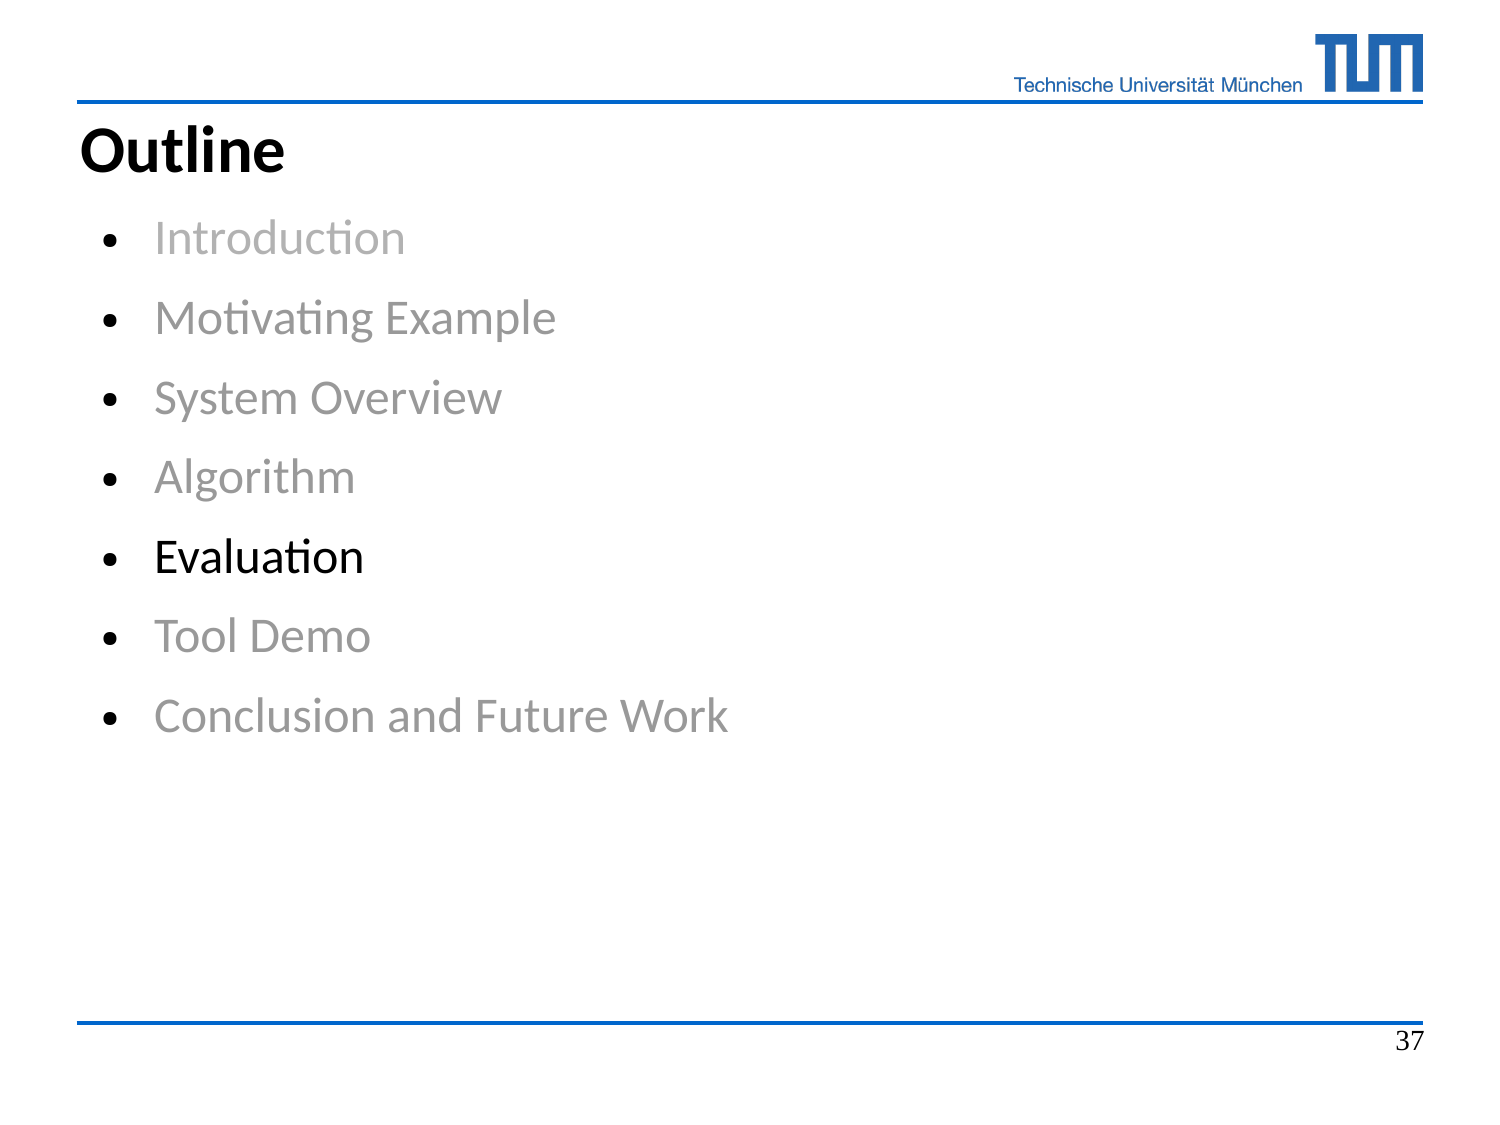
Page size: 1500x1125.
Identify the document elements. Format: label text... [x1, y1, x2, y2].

title Outline [80, 112, 1419, 200]
list Introduction Motivating Example System Overview Algorithm Evaluation Tool Demo Conclusion and Future Work [83, 217, 1420, 871]
picture [1014, 34, 1423, 92]
